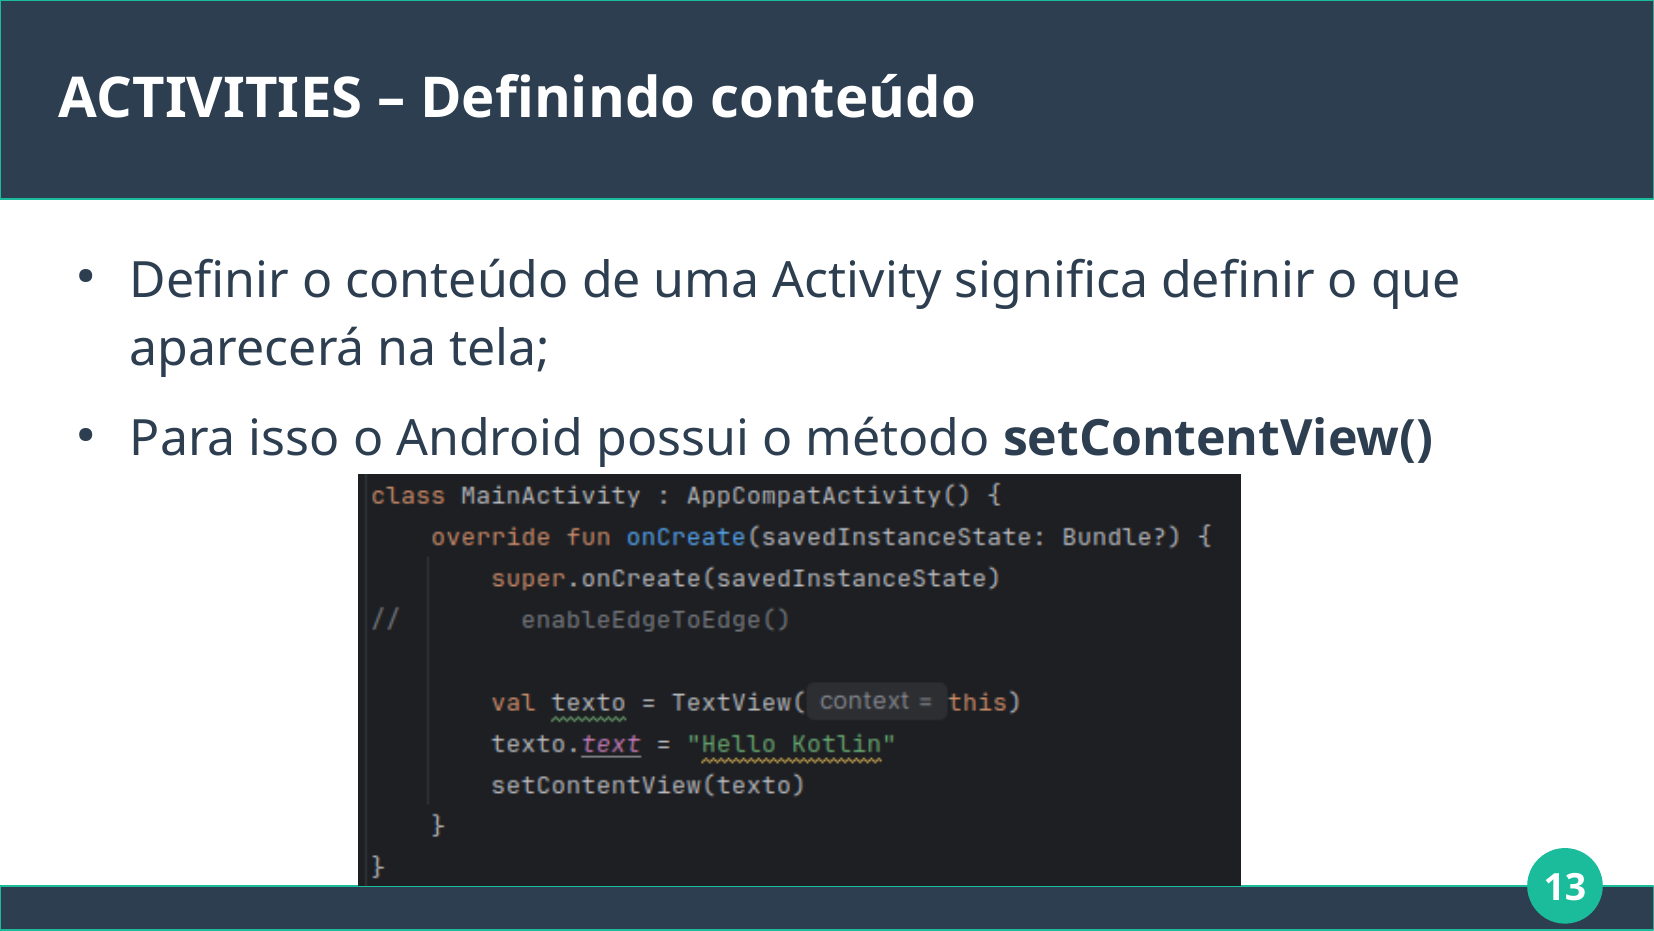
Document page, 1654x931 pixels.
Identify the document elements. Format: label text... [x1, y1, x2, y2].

list Definir o conteúdo de uma Activity significa definir o que aparecerá na tela; Para isso o Android possui o método setContentView() [59, 243, 1595, 864]
title ACTIVITIES – Definindo conteúdo [59, 37, 1595, 155]
picture [358, 474, 1241, 886]
